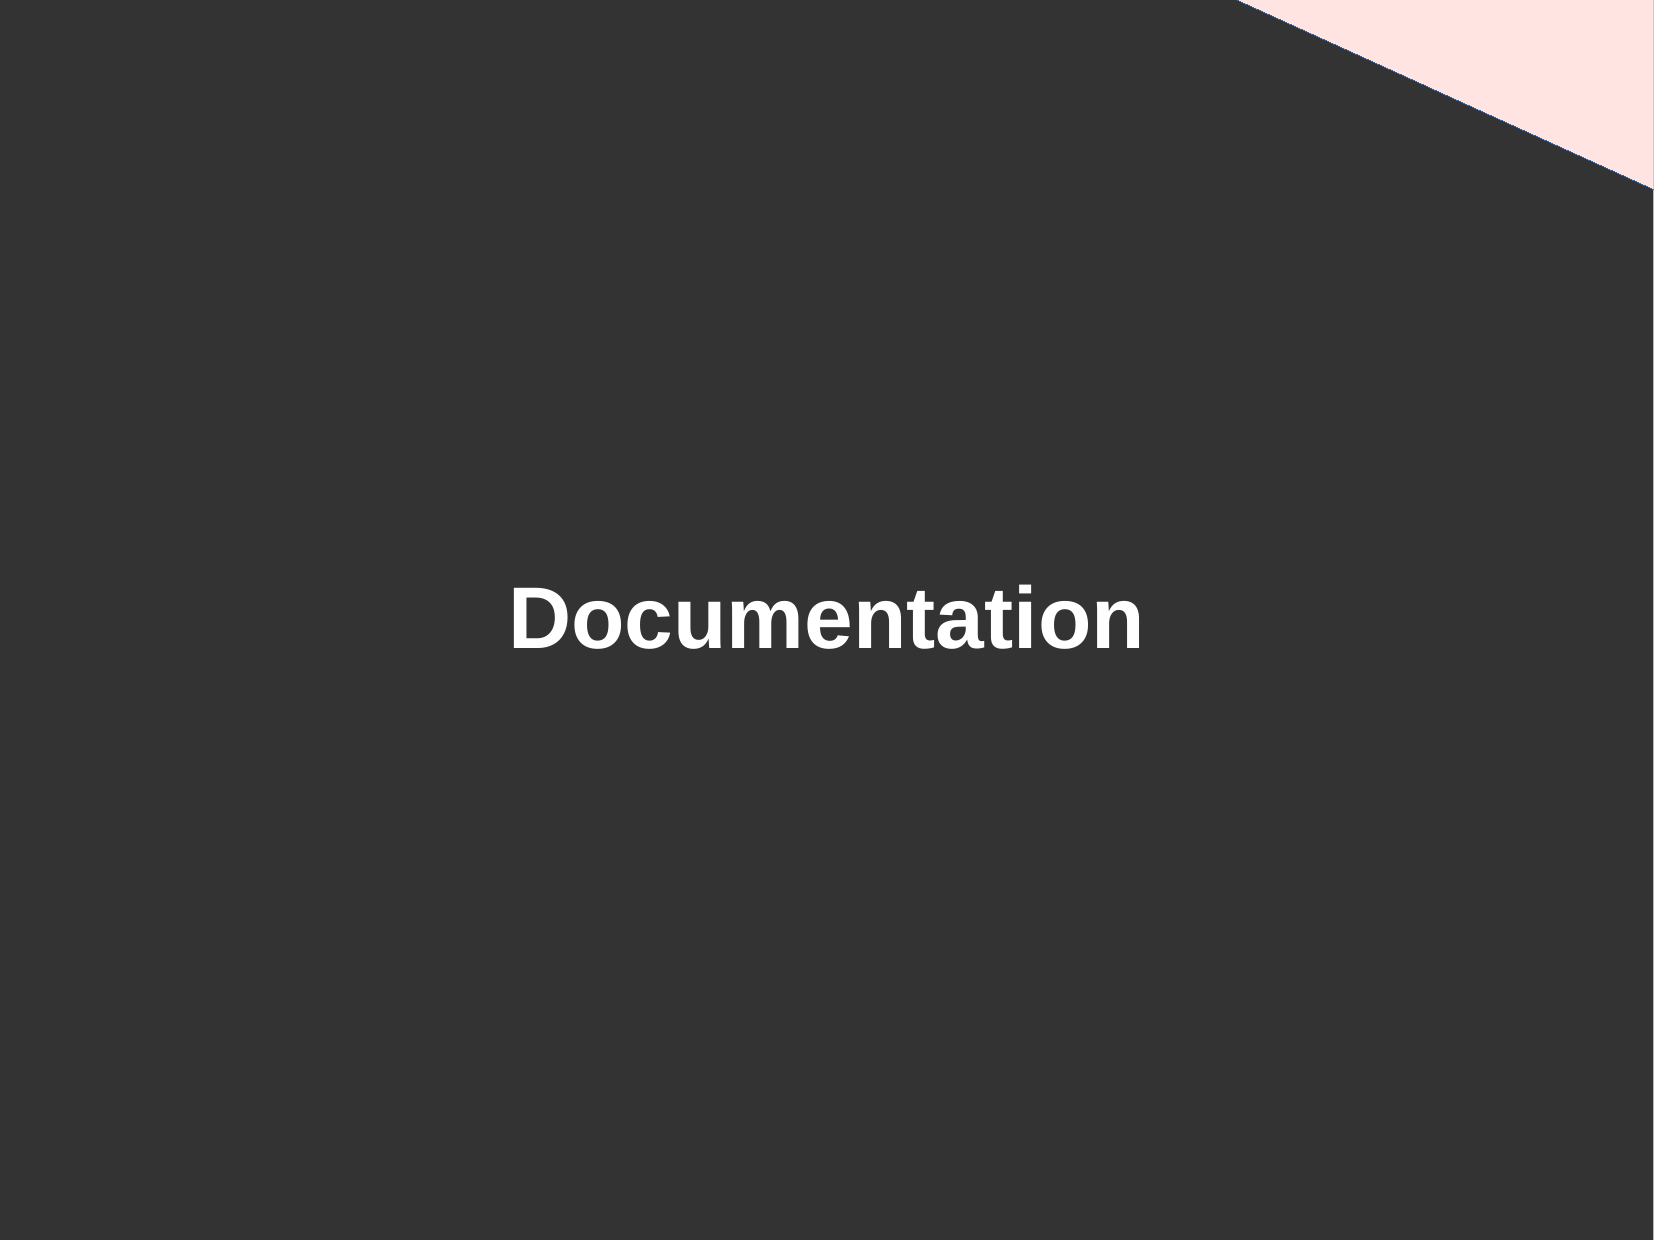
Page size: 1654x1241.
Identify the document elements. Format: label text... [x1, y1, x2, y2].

title Documentation [31, 568, 1622, 672]
text_box [1237, 0, 1654, 190]
